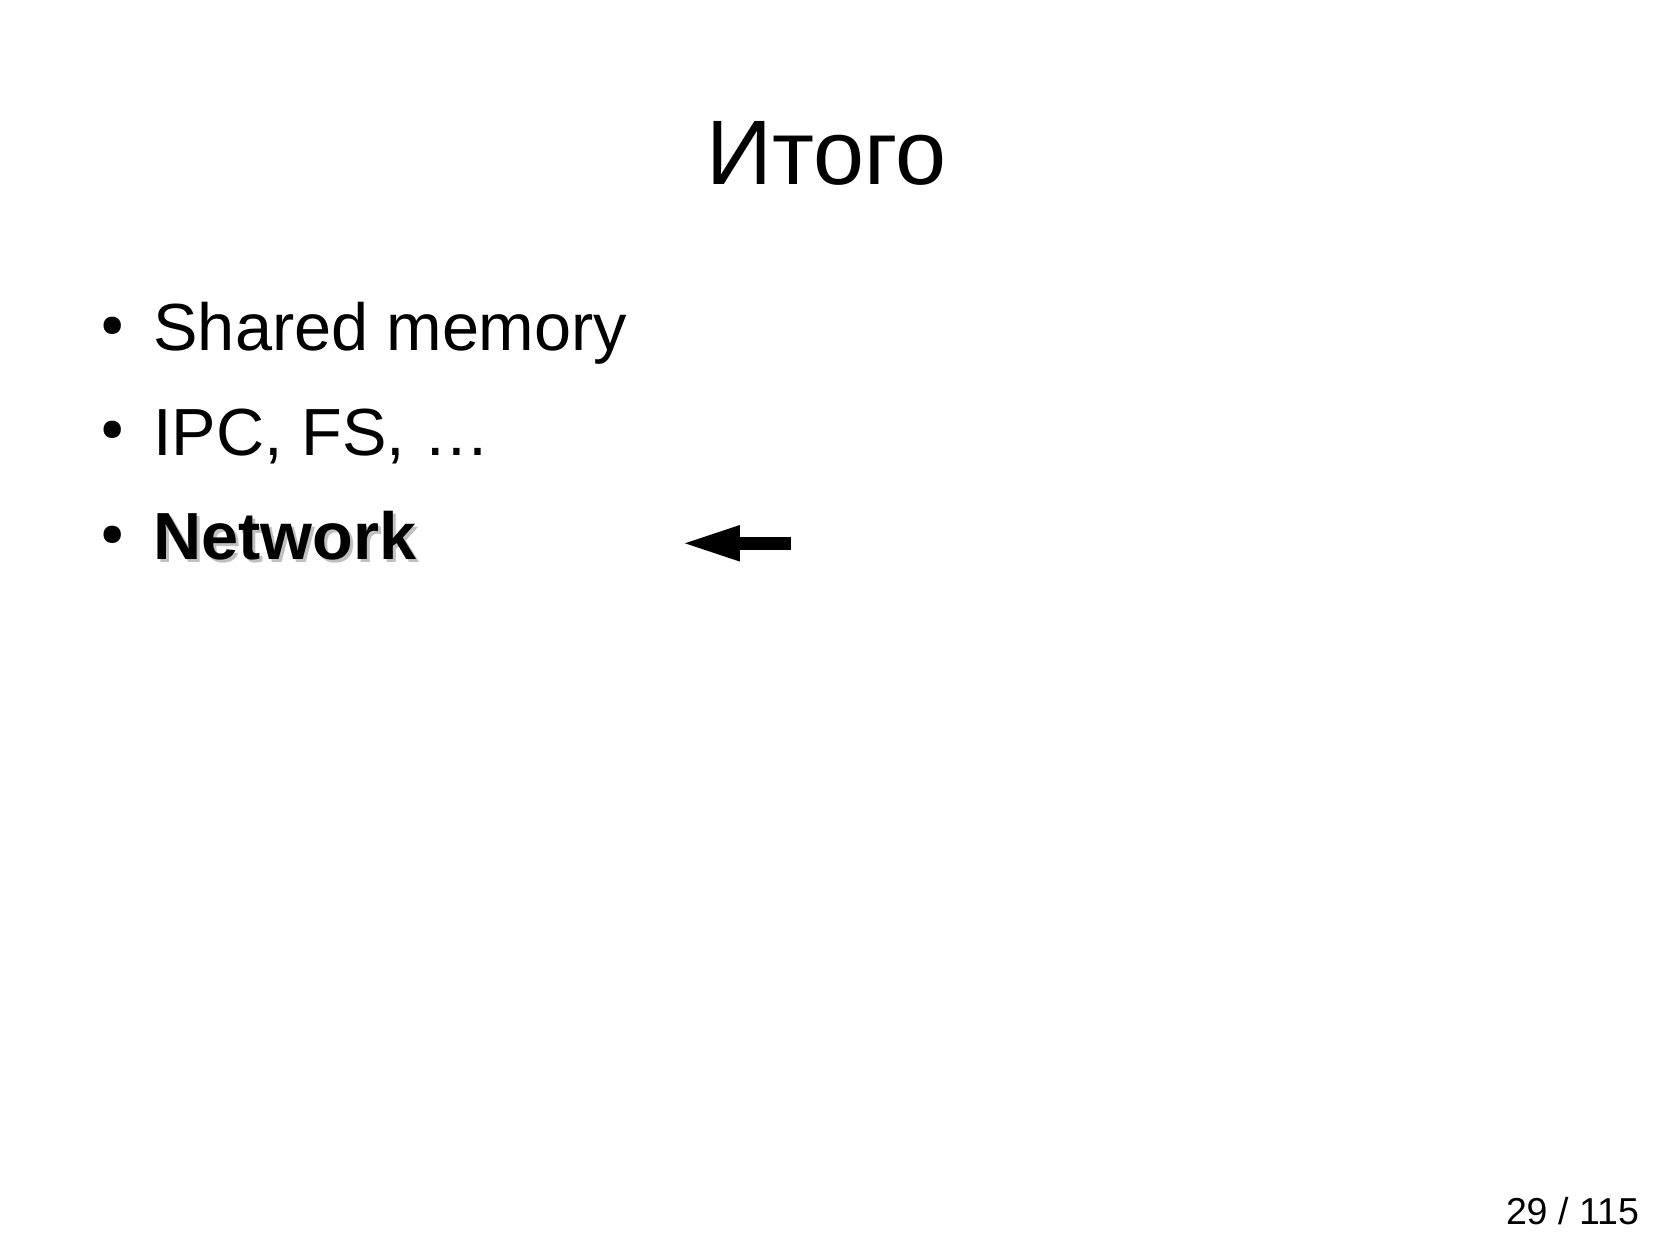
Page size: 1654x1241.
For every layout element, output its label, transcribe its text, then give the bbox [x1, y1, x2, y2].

text_box <number> / 115 [1380, 1183, 1654, 1241]
list Shared memory IPC, FS, … Network [82, 290, 1571, 1010]
title Итого [82, 49, 1571, 257]
